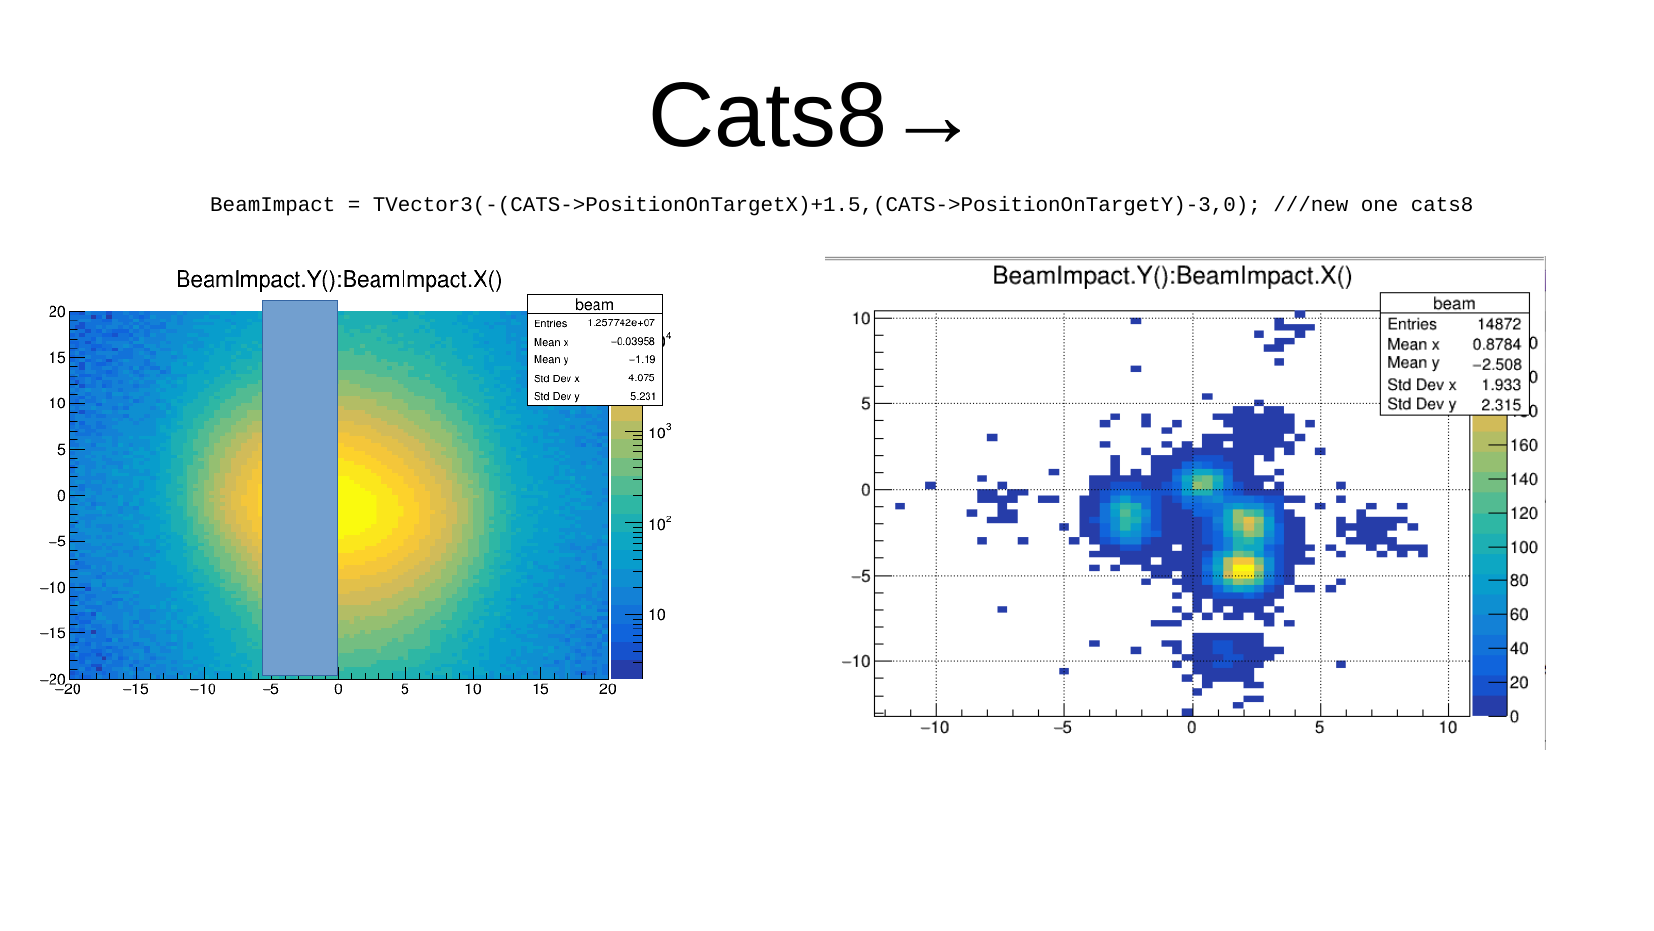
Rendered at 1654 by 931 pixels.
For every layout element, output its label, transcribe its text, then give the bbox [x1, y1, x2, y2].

text_box [262, 300, 338, 676]
picture [825, 256, 1546, 751]
picture [23, 265, 676, 713]
text_box BeamImpact = TVector3(-(CATS->PositionOnTargetX)+1.5,(CATS->PositionOnTargetY)-3,0); ///new one cats8 [20, 186, 1501, 226]
title Cats8→ [82, 37, 1571, 193]
